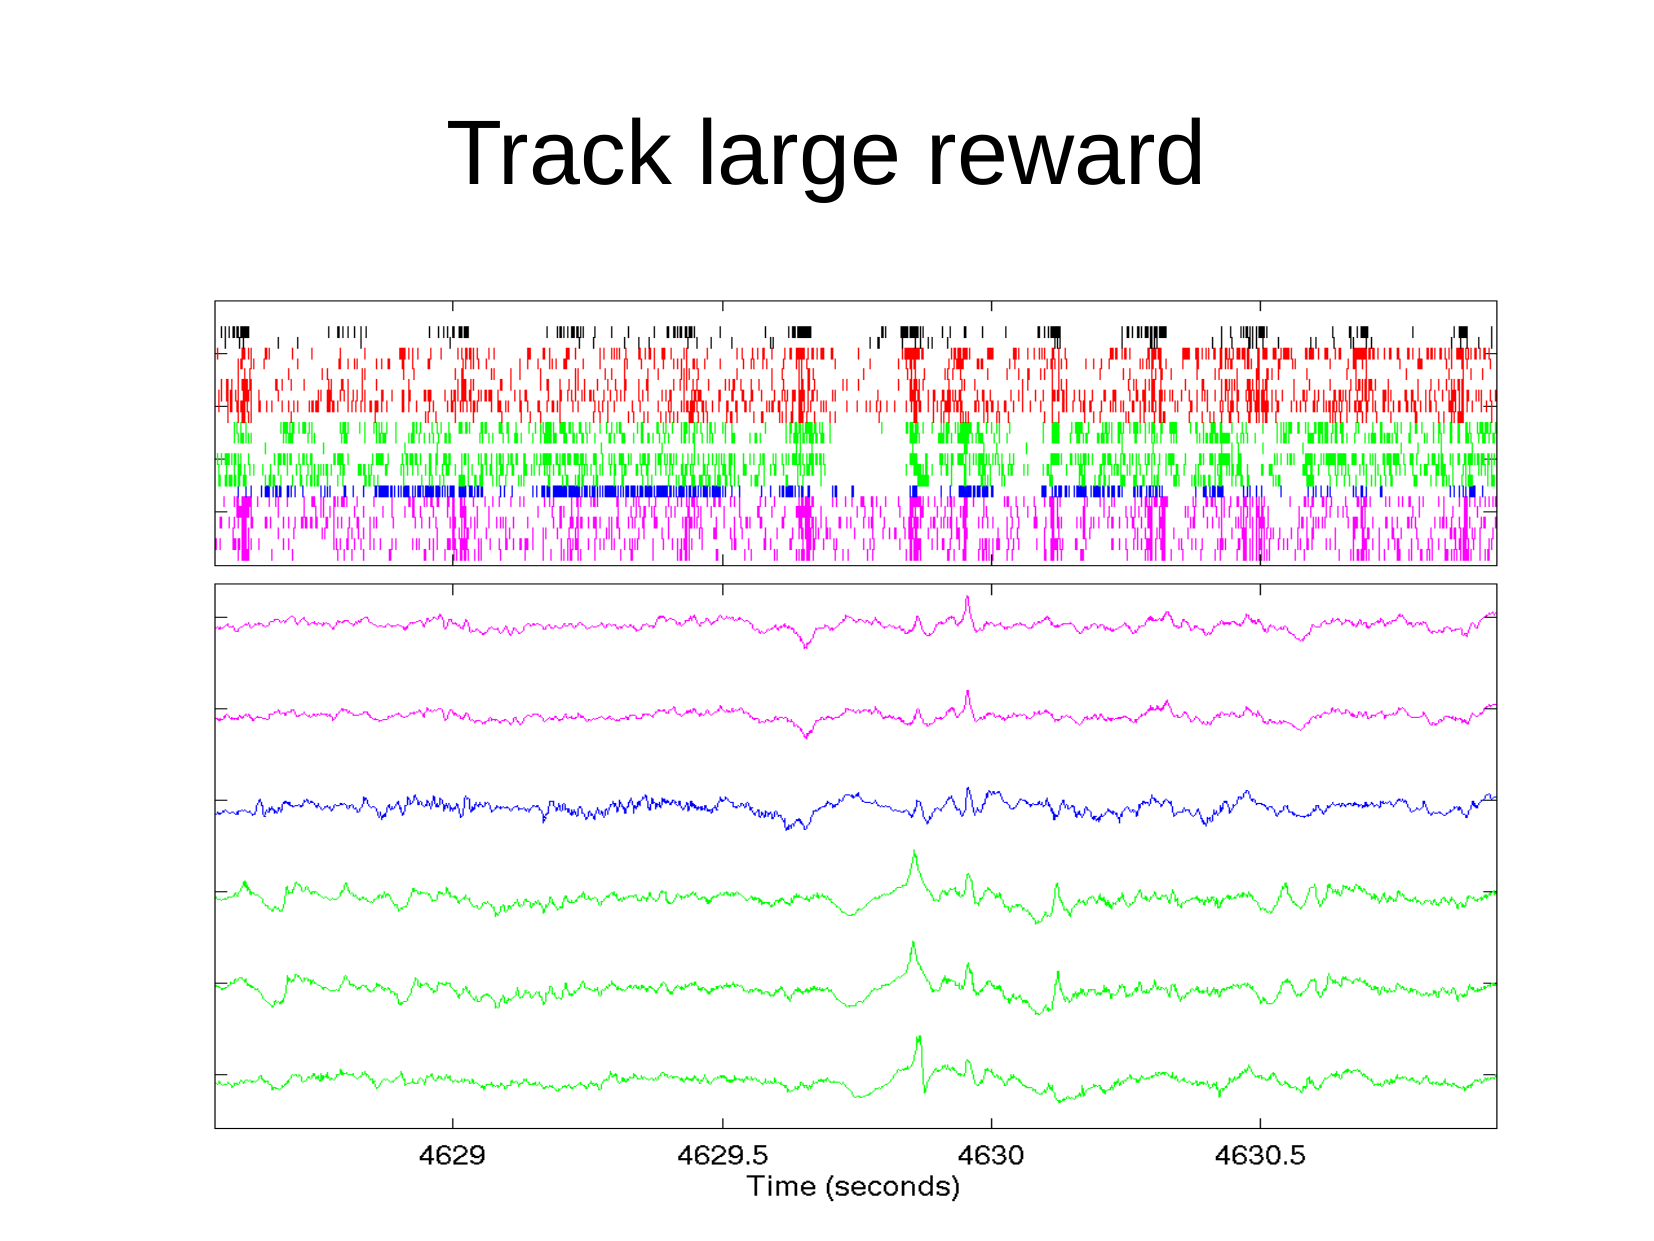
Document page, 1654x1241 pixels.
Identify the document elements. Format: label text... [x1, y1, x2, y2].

title Track large reward [82, 49, 1571, 224]
picture [0, 224, 1654, 1241]
